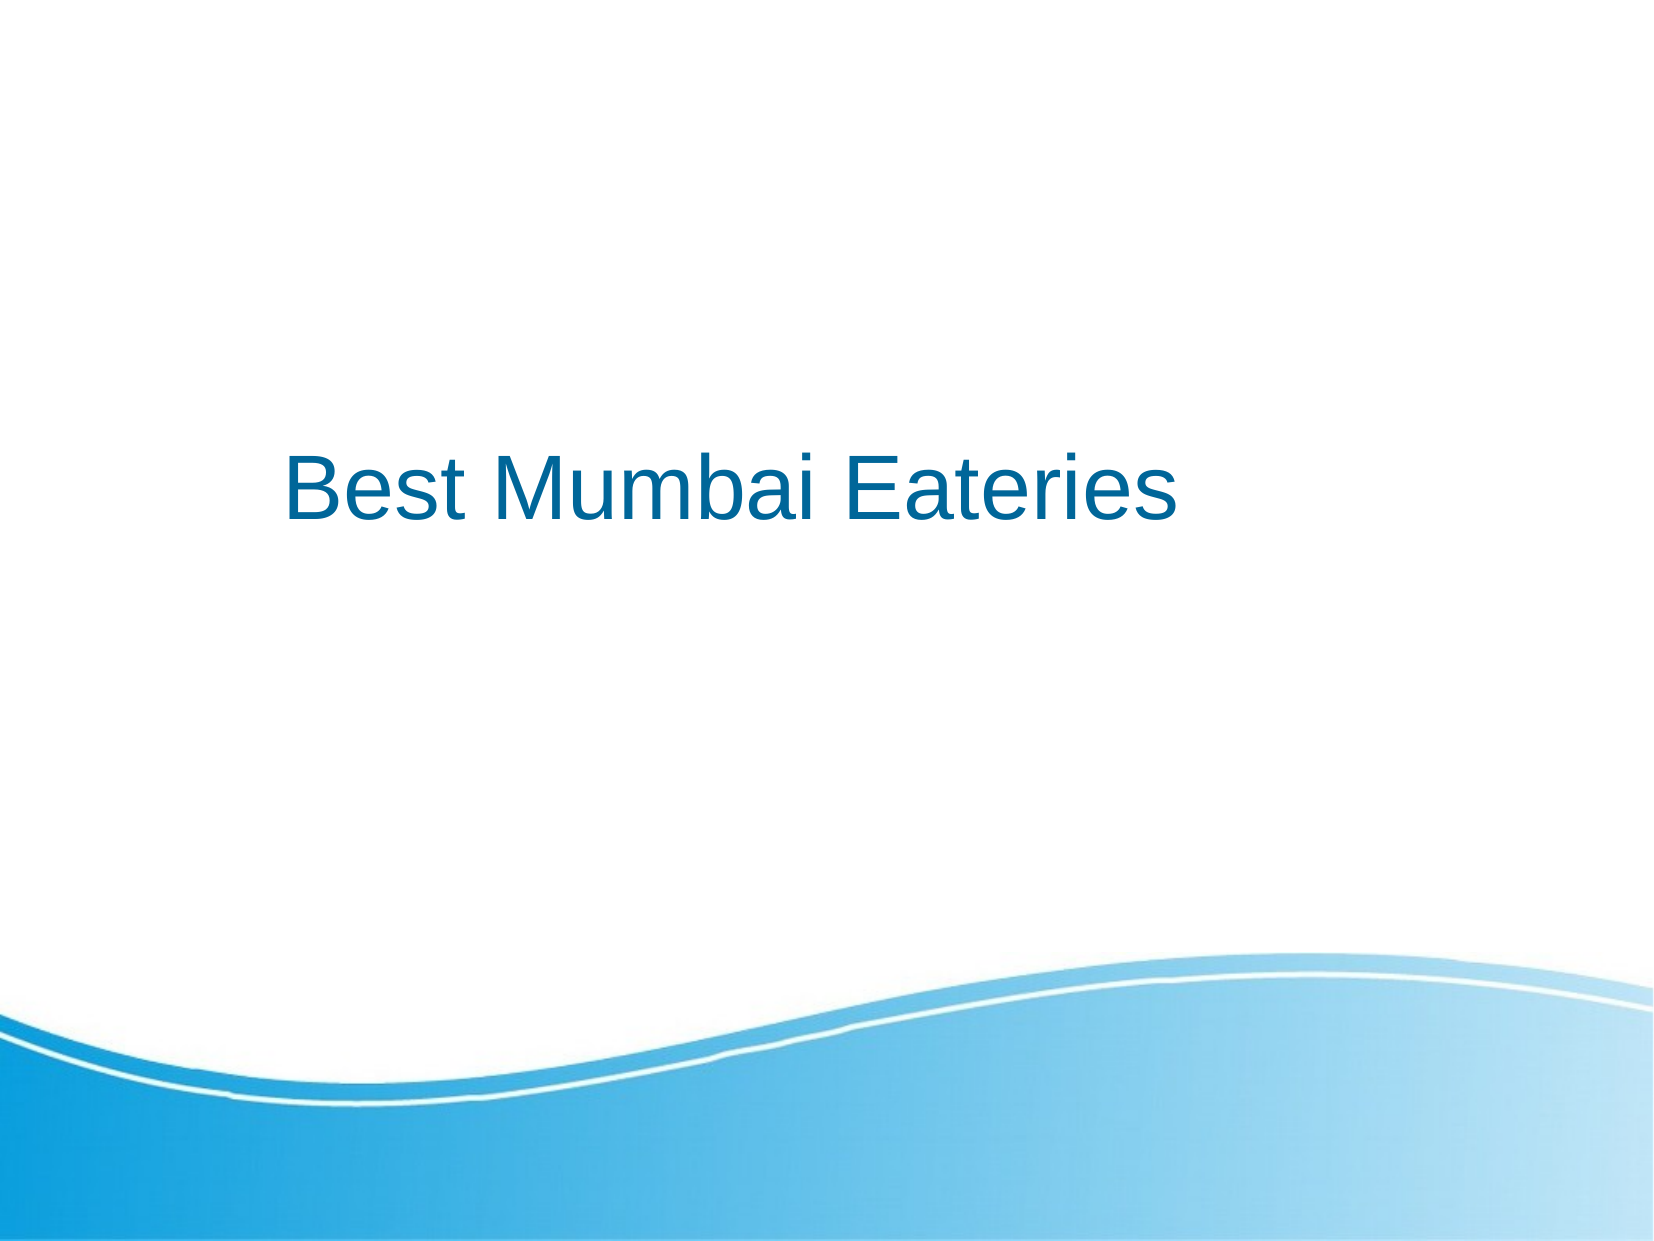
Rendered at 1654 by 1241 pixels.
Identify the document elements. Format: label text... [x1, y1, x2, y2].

picture [0, 952, 1654, 1241]
title Best Mumbai Eateries [0, 384, 1489, 592]
